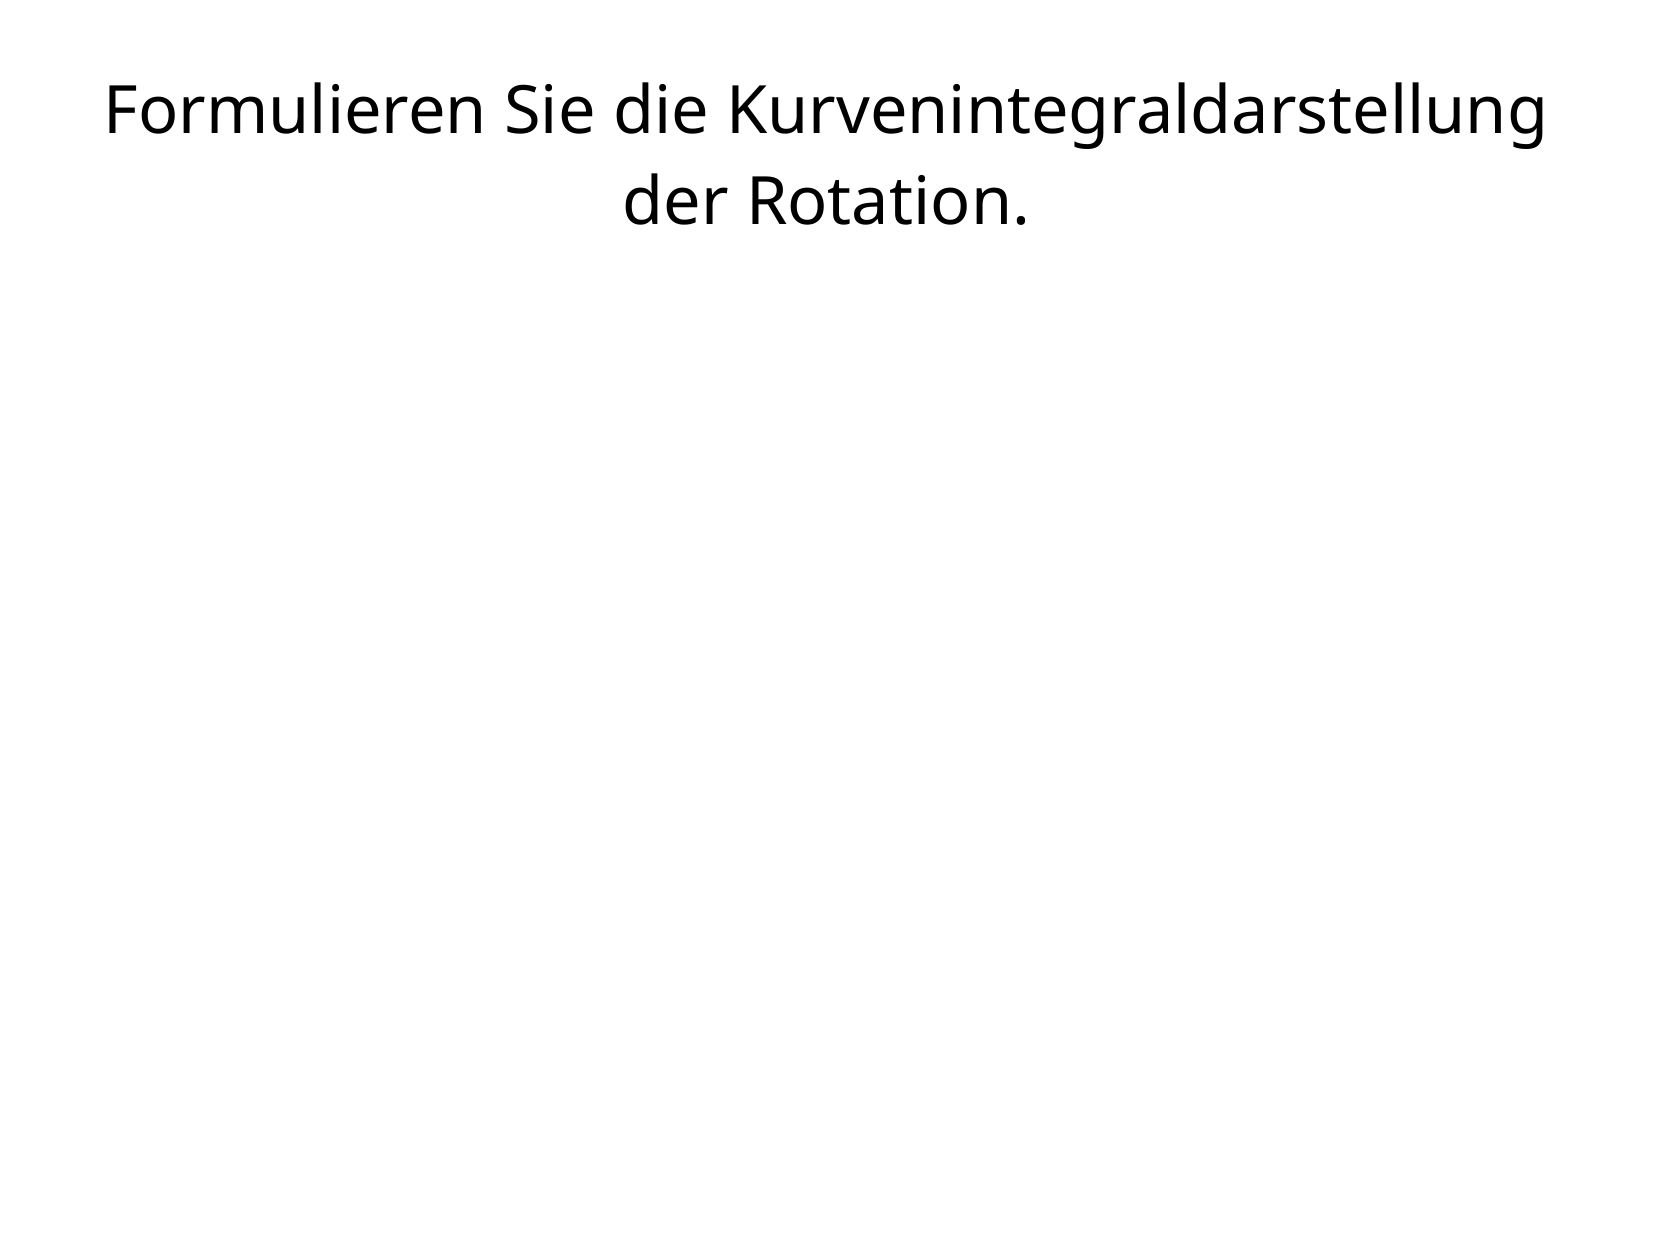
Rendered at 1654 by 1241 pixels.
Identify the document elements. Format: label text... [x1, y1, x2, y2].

title Formulieren Sie die Kurvenintegraldarstellung der Rotation. [82, 49, 1571, 257]
